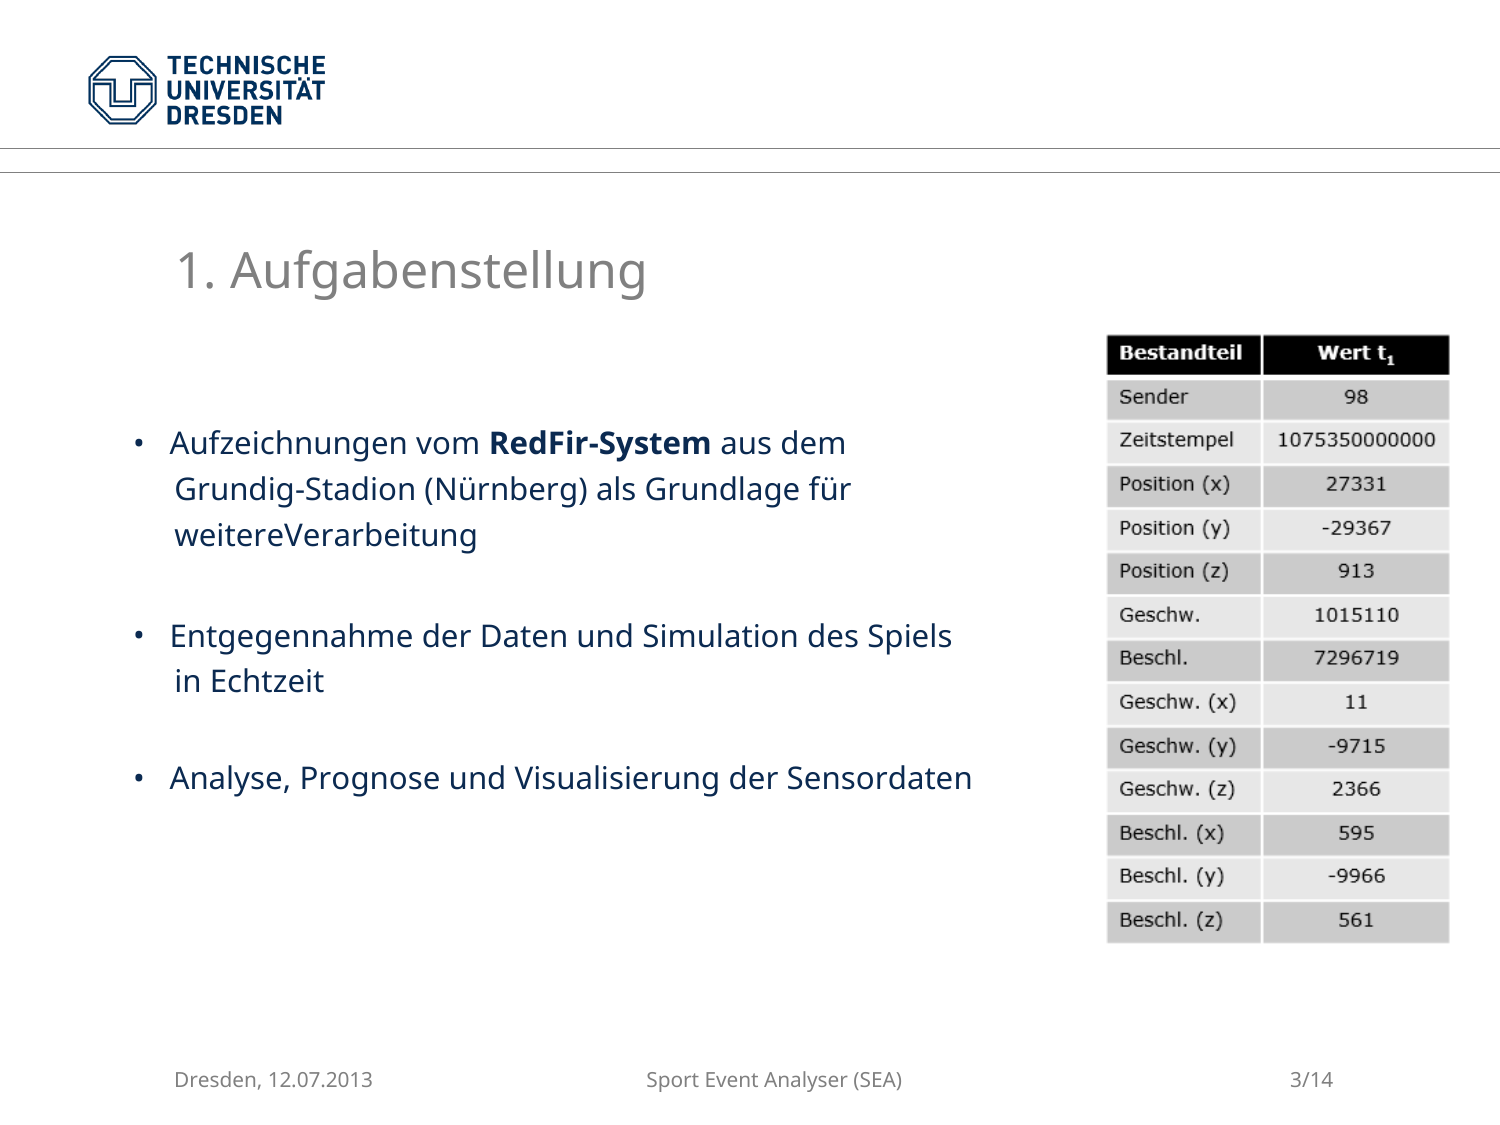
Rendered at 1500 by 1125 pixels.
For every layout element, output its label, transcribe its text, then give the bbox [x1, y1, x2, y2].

text_box Dresden, 12.07.2013 [159, 1048, 510, 1109]
list Aufzeichnungen vom RedFir-System aus dem Grundig-Stadion (Nürnberg) als Grundlage für weitereVerarbeitung Entgegennahme der Daten und Simulation des Spiels in Echtzeit Analyse, Prognose und Visualisierung der Sensordaten [118, 324, 1059, 928]
picture [88, 54, 325, 125]
title 1. Aufgabenstellung [160, 231, 1392, 307]
picture [1097, 328, 1458, 949]
